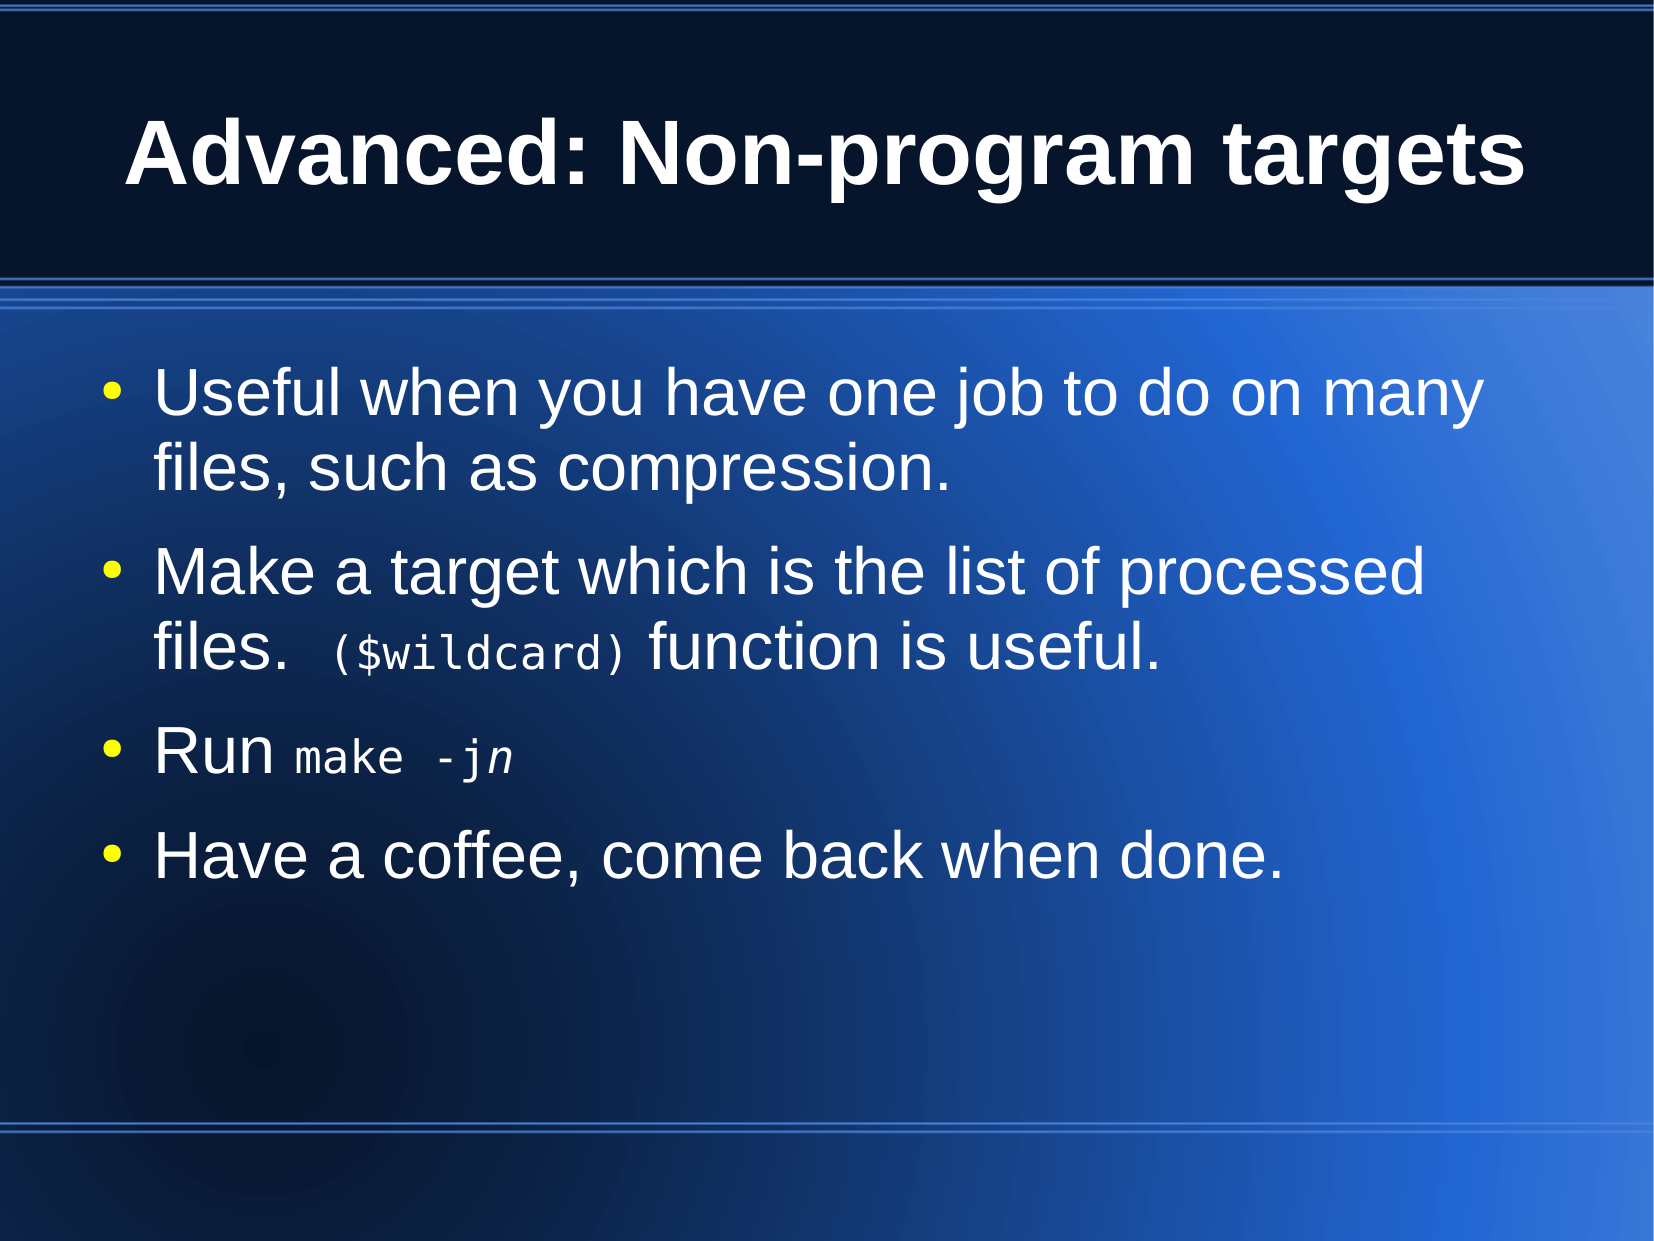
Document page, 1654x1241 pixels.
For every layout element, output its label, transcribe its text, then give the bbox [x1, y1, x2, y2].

picture [0, 0, 1654, 1241]
list Useful when you have one job to do on many files, such as compression. Make a target which is the list of processed files. ($wildcard) function is useful. Run make -jn Have a coffee, come back when done. [82, 355, 1571, 1058]
title Advanced: Non-program targets [82, 49, 1571, 257]
